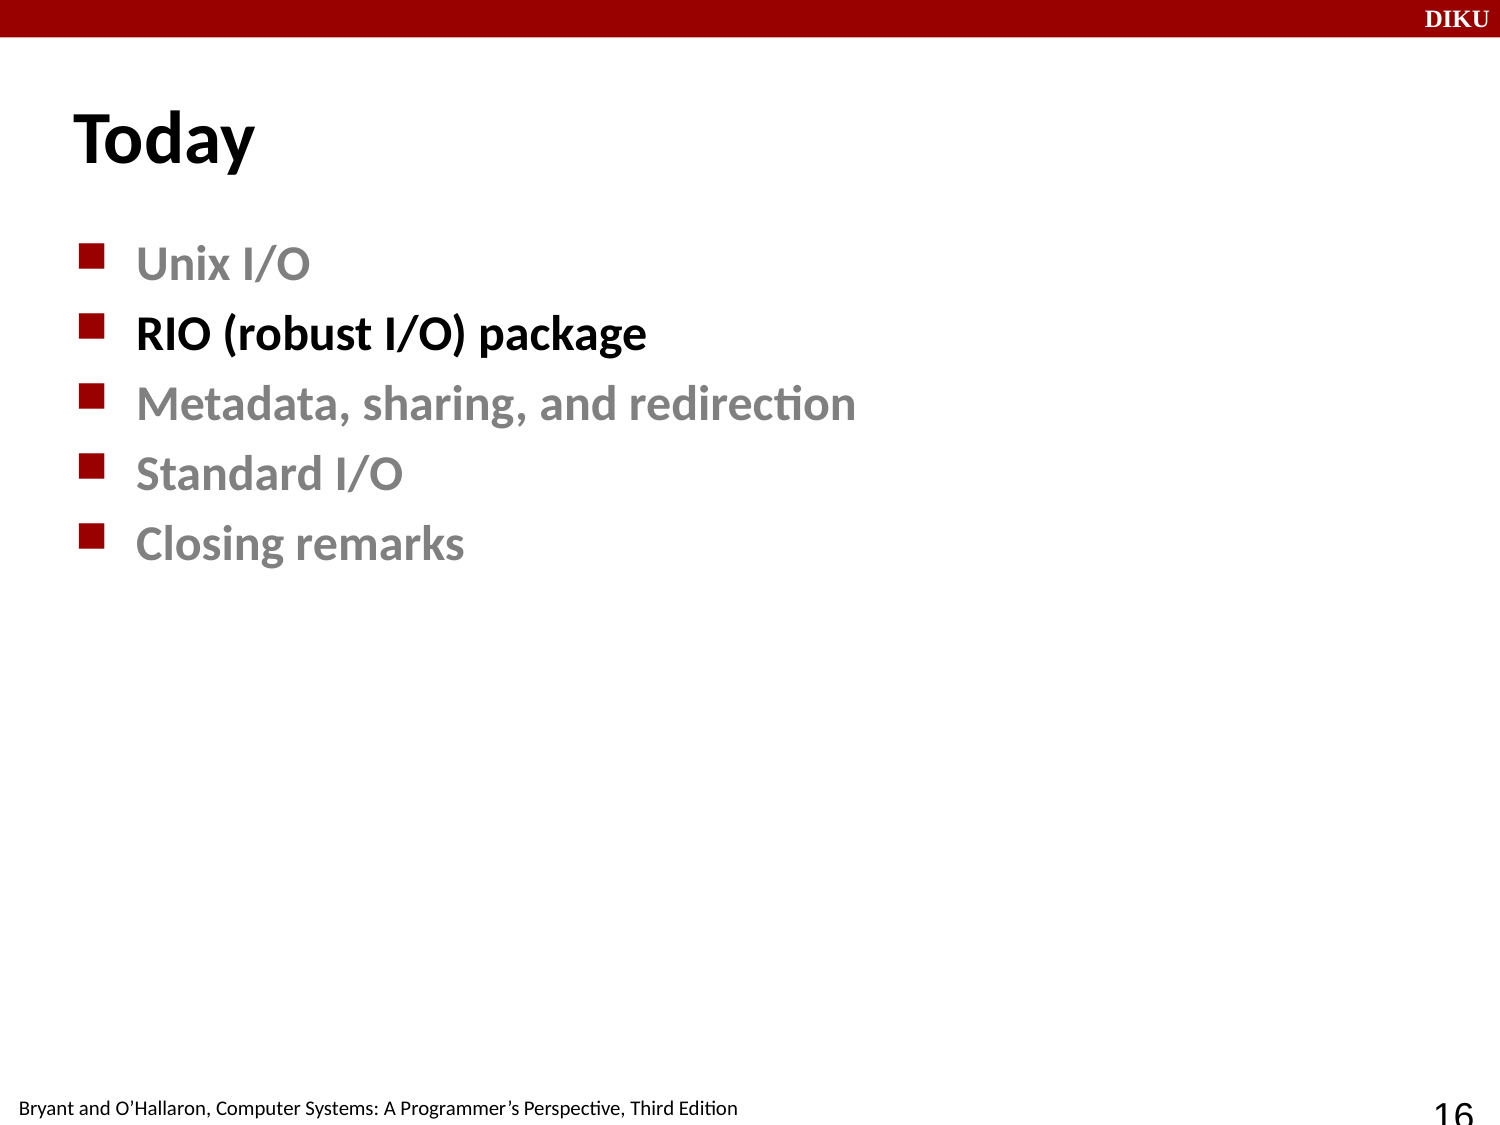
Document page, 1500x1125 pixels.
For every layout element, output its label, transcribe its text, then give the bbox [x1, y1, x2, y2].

text_box Today [58, 71, 1304, 197]
text_box Unix I/O RIO (robust I/O) package Metadata, sharing, and redirection Standard I/O Closing remarks [65, 223, 1361, 1039]
